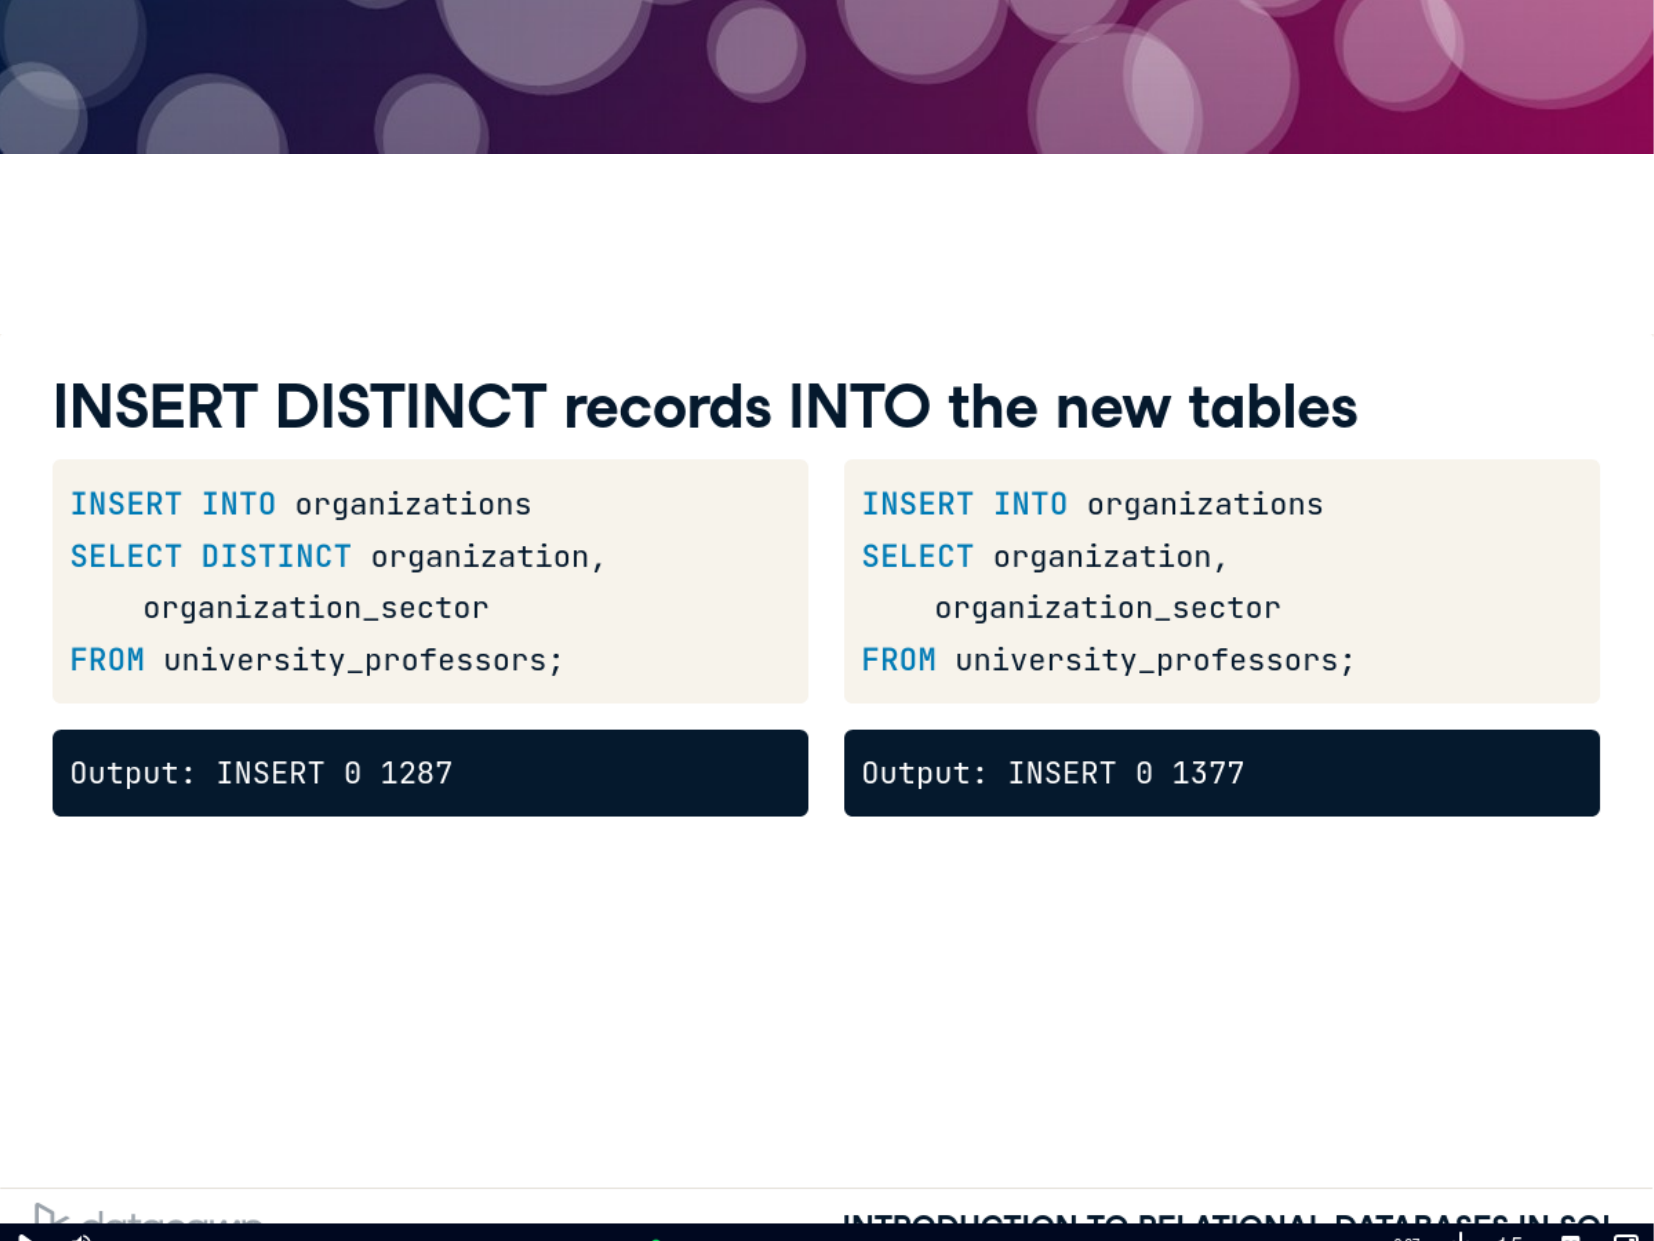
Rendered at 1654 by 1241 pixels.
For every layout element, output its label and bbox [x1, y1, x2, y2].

picture [0, 334, 1654, 1241]
